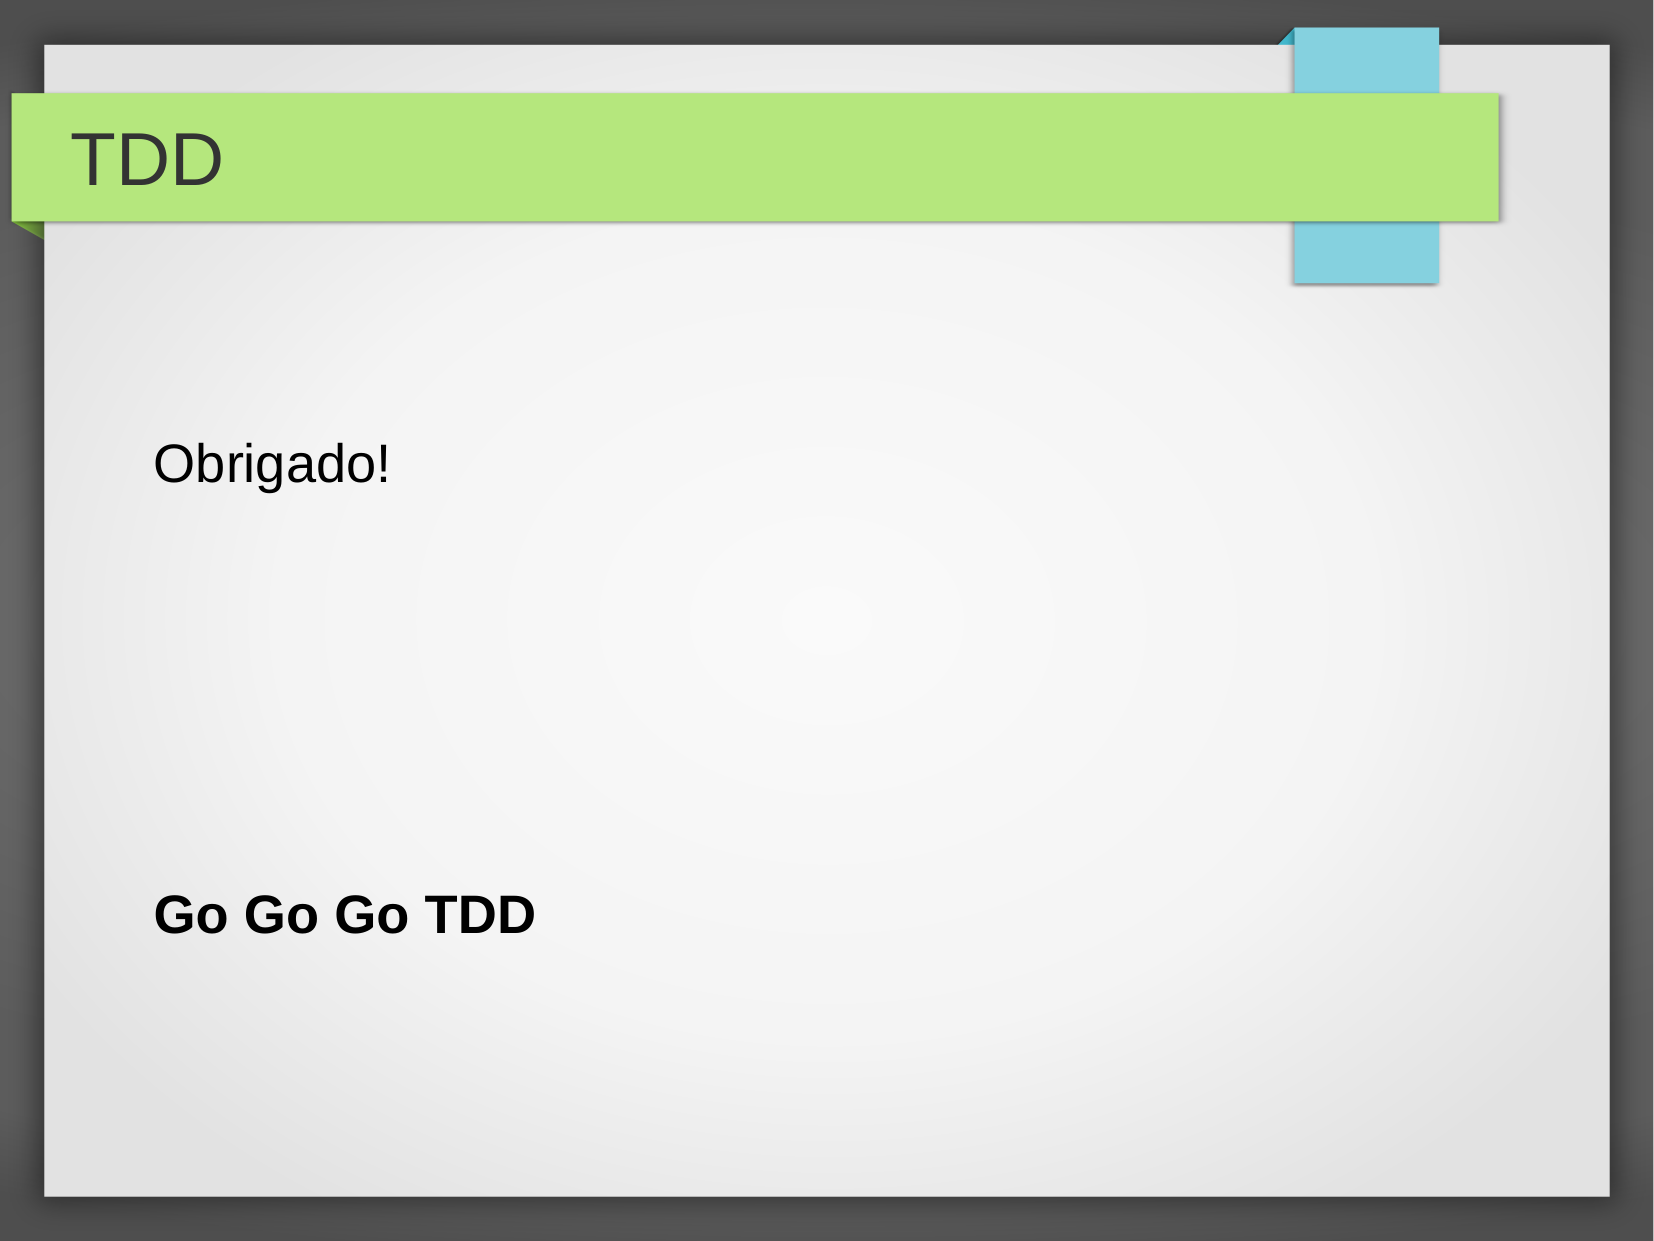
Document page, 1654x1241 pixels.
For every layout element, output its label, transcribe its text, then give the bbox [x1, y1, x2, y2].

title TDD [70, 106, 1229, 213]
picture [0, 0, 1654, 1241]
list Obrigado! Go Go Go TDD [82, 343, 1538, 1063]
